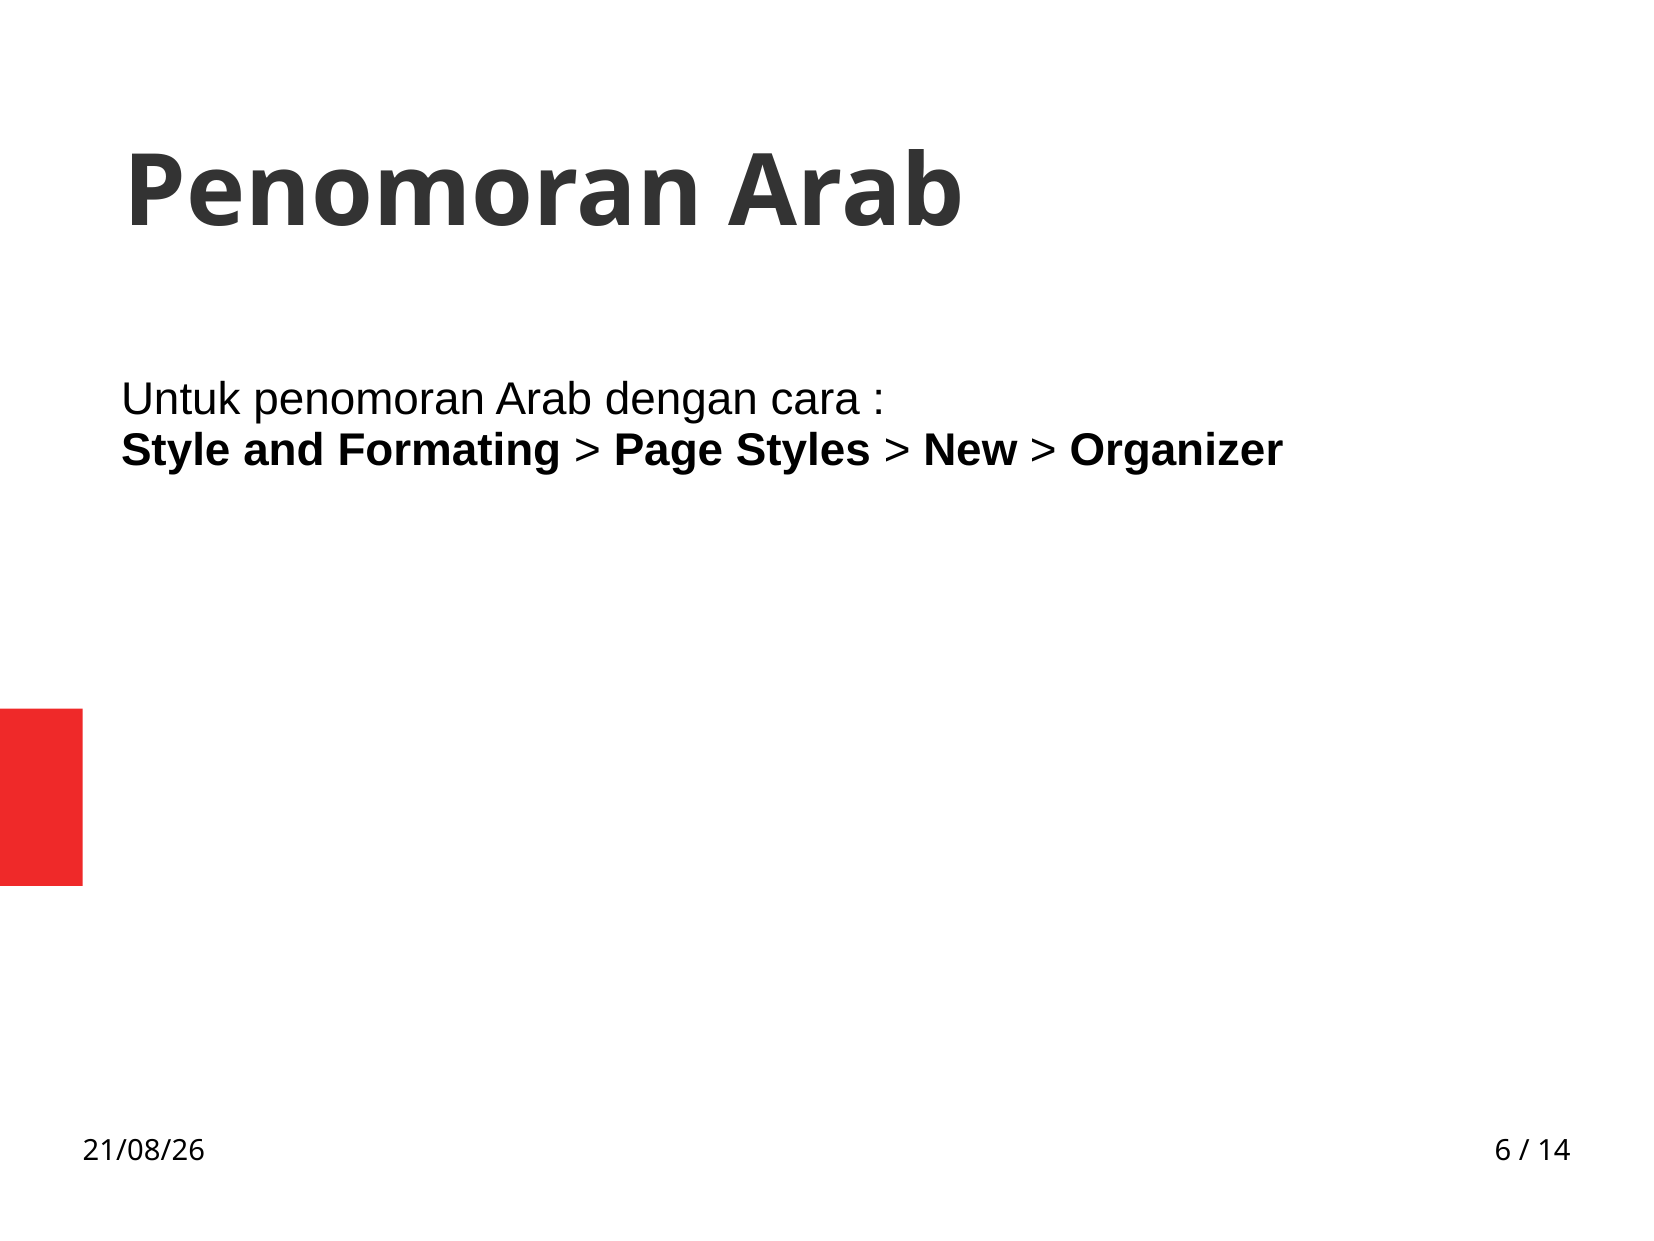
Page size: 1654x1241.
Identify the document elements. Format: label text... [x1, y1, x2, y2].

text_box Untuk penomoran Arab dengan cara : Style and Formating > Page Styles > New > Organizer [106, 365, 1496, 484]
title Penomoran Arab [124, 106, 1542, 267]
